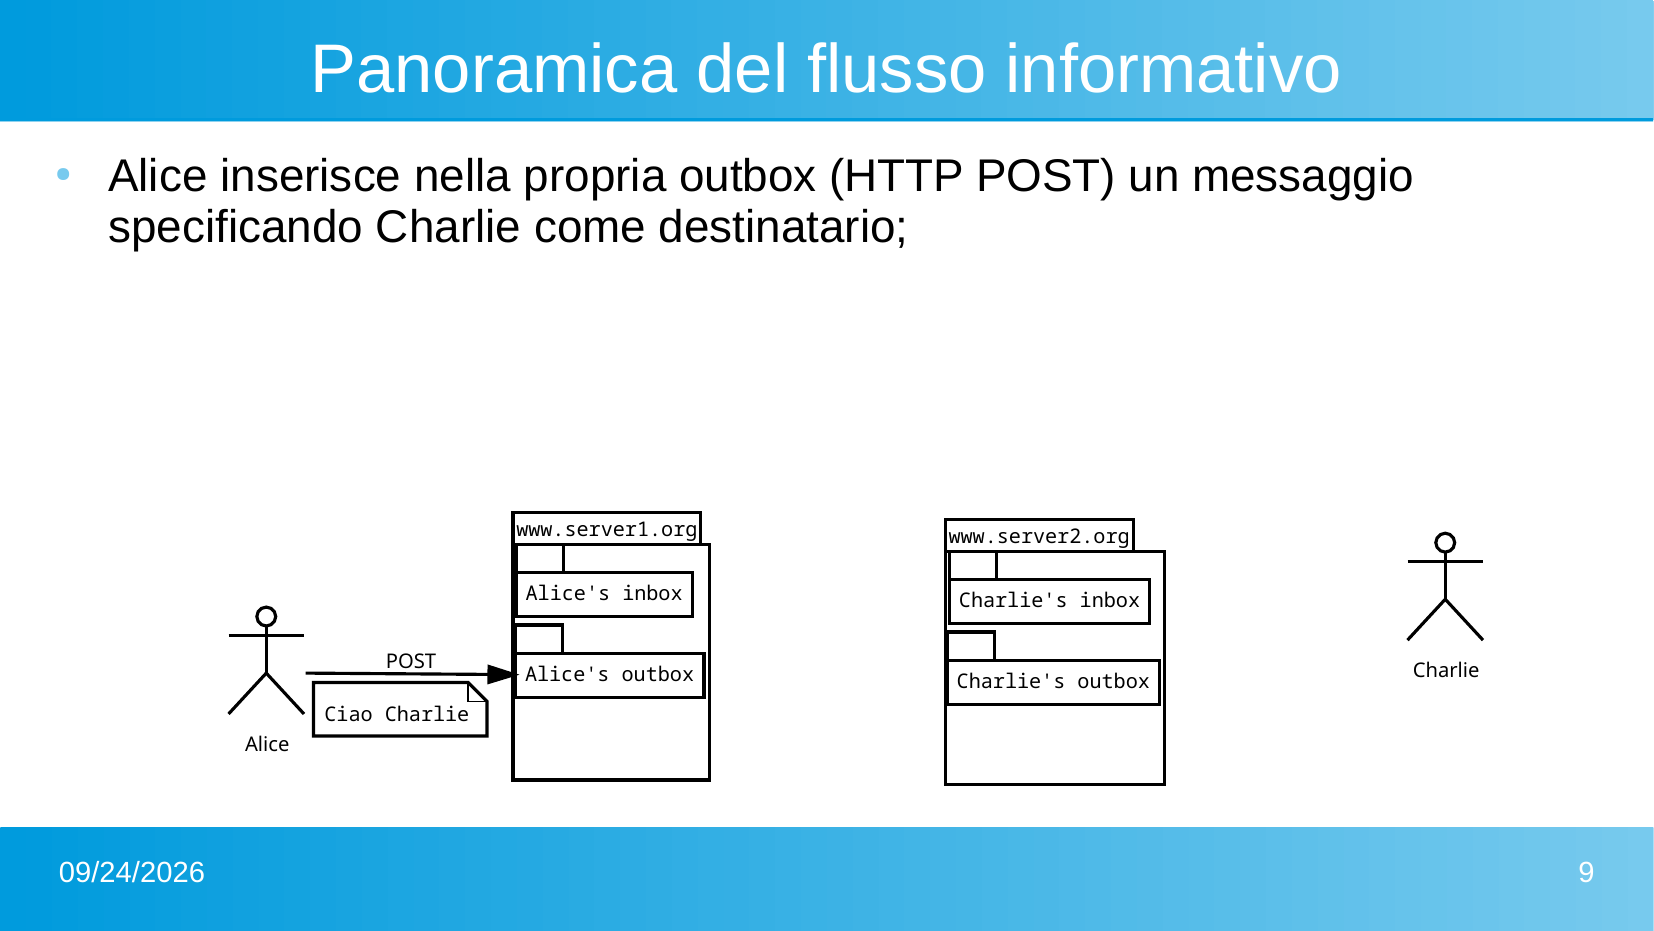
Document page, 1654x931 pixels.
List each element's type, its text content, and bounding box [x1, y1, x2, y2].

title Panoramica del flusso informativo [59, 29, 1595, 108]
list Alice inserisce nella propria outbox (HTTP POST) un messaggio specificando Charlie come destinatario; [37, 150, 1573, 526]
picture [225, 510, 1487, 788]
